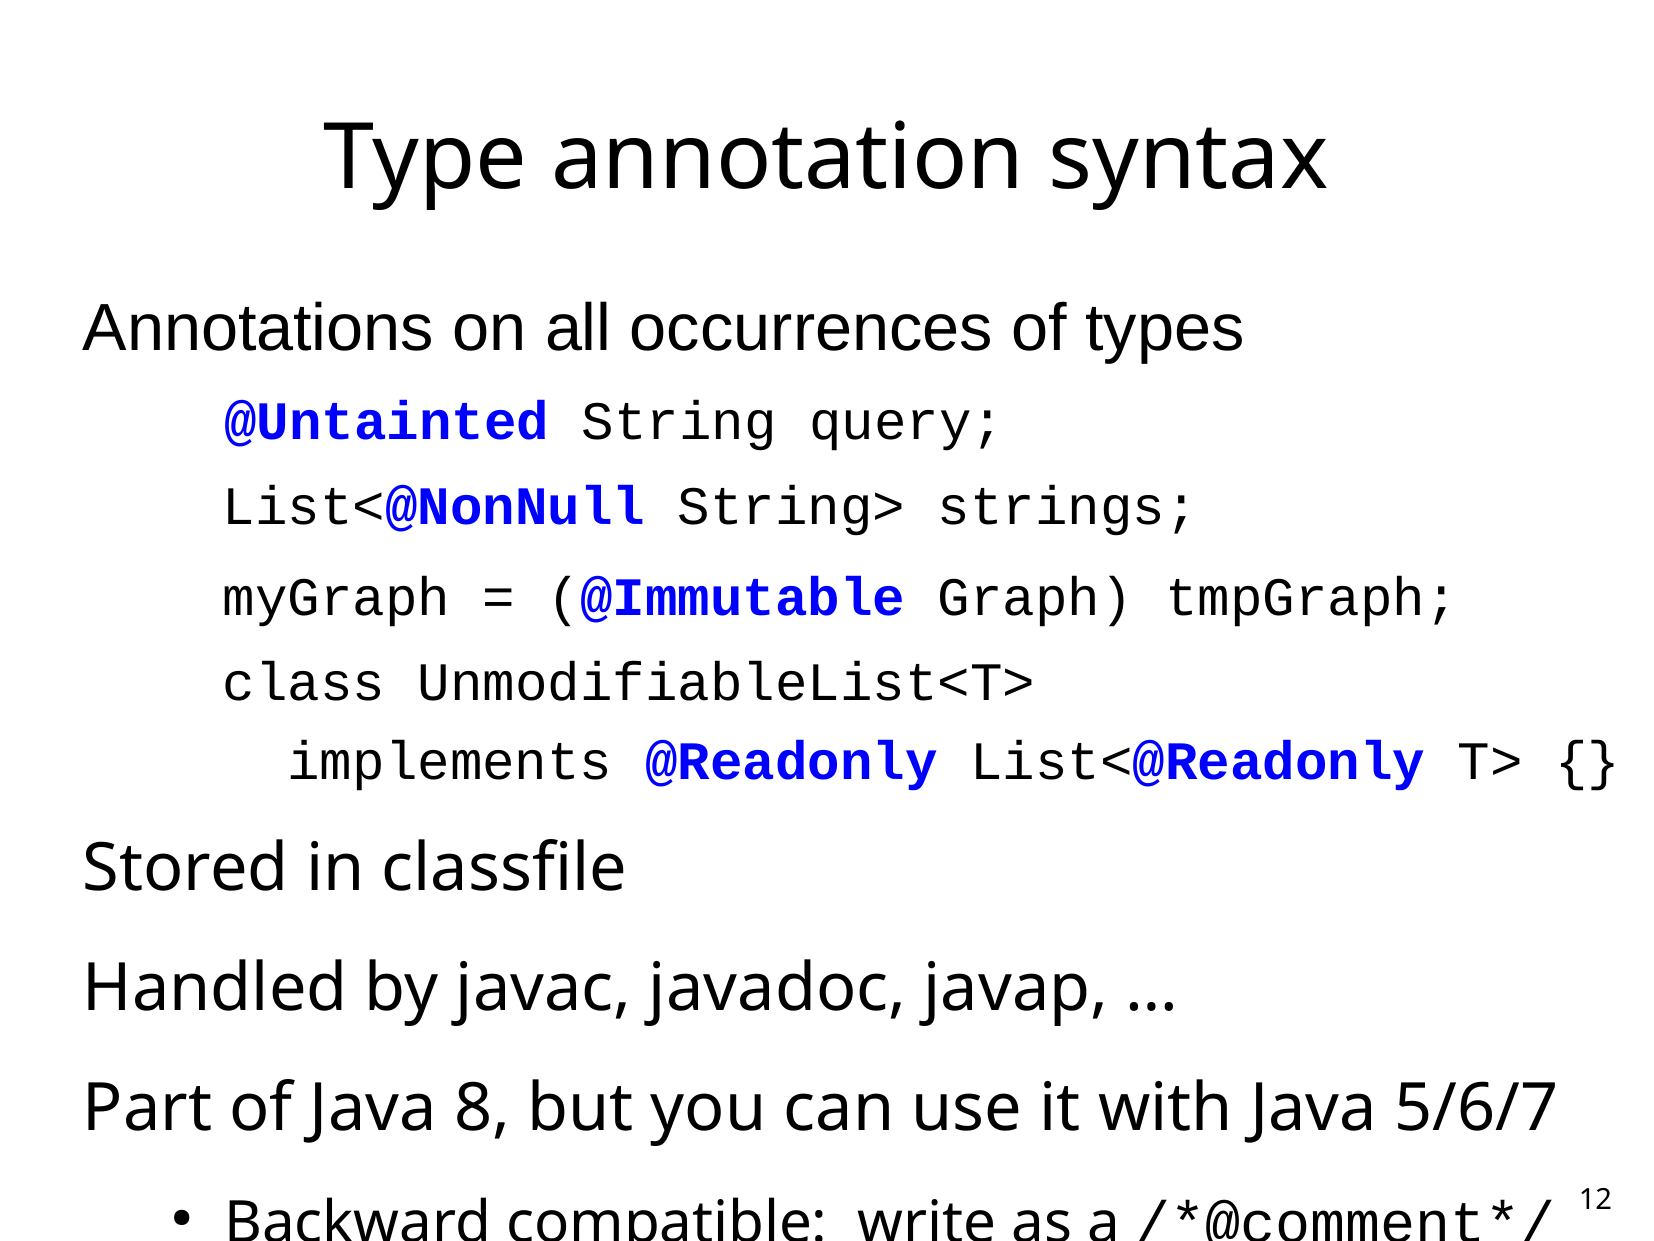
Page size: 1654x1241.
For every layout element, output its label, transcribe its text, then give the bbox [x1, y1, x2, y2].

title Type annotation syntax [82, 56, 1571, 250]
list Annotations on all occurrences of types @Untainted String query; List<@NonNull String> strings; myGraph = (@Immutable Graph) tmpGraph; class UnmodifiableList<T> implements @Readonly List<@Readonly T> {} Stored in classfile Handled by javac, javadoc, javap, … Part of Java 8, but you can use it with Java 5/6/7 Backward compatible: write as a /*@comment*/ [82, 290, 1654, 1213]
